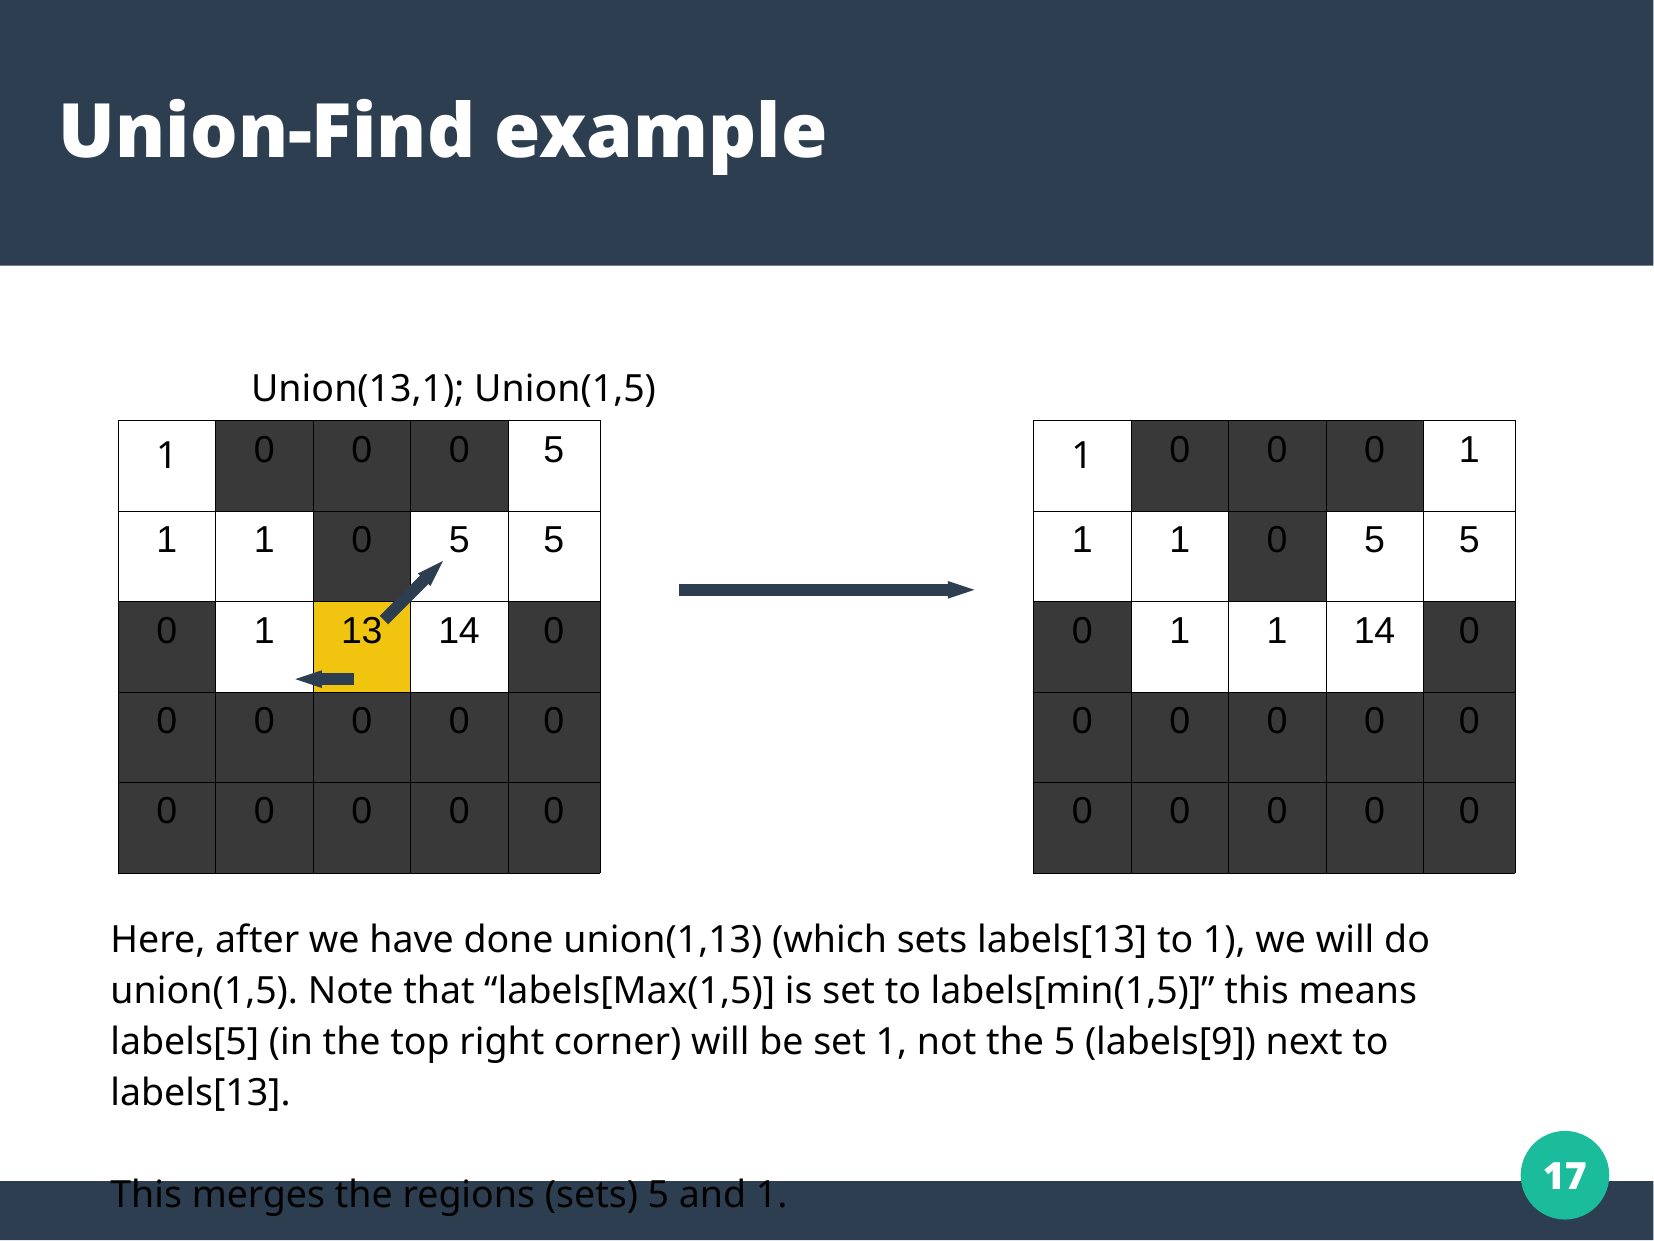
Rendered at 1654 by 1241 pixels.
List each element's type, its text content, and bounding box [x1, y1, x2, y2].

table_header 0 [1132, 421, 1228, 511]
table_cell 0 [1132, 783, 1228, 873]
table_header 1 [119, 421, 215, 511]
table_cell 0 [216, 783, 313, 873]
table_cell 1 [1132, 512, 1228, 601]
table_cell 0 [1229, 512, 1326, 601]
table_cell 0 [314, 512, 410, 601]
table_cell 0 [119, 783, 215, 873]
table_header 0 [1327, 421, 1423, 511]
table_cell 0 [1424, 783, 1515, 873]
table_cell 0 [1327, 783, 1423, 873]
table_cell 0 [1034, 602, 1131, 692]
table_cell 0 [411, 693, 508, 782]
table_cell 14 [1327, 602, 1423, 692]
table_cell 0 [509, 783, 600, 873]
table_cell 0 [509, 693, 600, 782]
table_cell 0 [314, 693, 410, 782]
table_header 0 [411, 421, 508, 511]
table_cell 0 [1034, 783, 1131, 873]
table_cell 0 [1229, 783, 1326, 873]
table_header 1 [1034, 421, 1131, 511]
table_header 1 [1424, 421, 1515, 511]
table_header 0 [1229, 421, 1326, 511]
title Union-Find example [59, 49, 1595, 207]
table_cell 0 [216, 693, 313, 782]
table_cell 0 [119, 602, 215, 692]
table_cell 13 [314, 602, 410, 692]
text_box Here, after we have done union(1,13) (which sets labels[13] to 1), we will do union(1,5). Note that “labels[Max(1,5)] is set to labels[min(1,5)]” this means labels[5] (in the top right corner) will be set 1, not the 5 (labels[9]) next to labels[13]. This merges the regions (sets) 5 and 1. [95, 905, 1477, 1182]
table_cell 0 [1424, 693, 1515, 782]
table_header 0 [314, 421, 410, 511]
table_cell 1 [1229, 602, 1326, 692]
table_cell 0 [1132, 693, 1228, 782]
text_box Union(13,1); Union(1,5) [236, 354, 710, 416]
table_cell 14 [411, 602, 508, 692]
table_cell 0 [411, 783, 508, 873]
table_cell 1 [1132, 602, 1228, 692]
table_cell 1 [119, 512, 215, 601]
table_cell 5 [509, 512, 600, 601]
table_cell 0 [1229, 693, 1326, 782]
table_header 5 [509, 421, 600, 511]
table_cell 0 [1424, 602, 1515, 692]
table_cell 5 [1424, 512, 1515, 601]
table_cell 0 [1034, 693, 1131, 782]
table_cell 1 [1034, 512, 1131, 601]
table_cell 0 [509, 602, 600, 692]
table_cell 0 [314, 783, 410, 873]
table_header 0 [216, 421, 313, 511]
table_cell 1 [216, 512, 313, 601]
table_cell 1 [216, 602, 313, 692]
table_cell 5 [1327, 512, 1423, 601]
table_cell 0 [119, 693, 215, 782]
table_cell 0 [1327, 693, 1423, 782]
table_cell 5 [411, 512, 508, 601]
